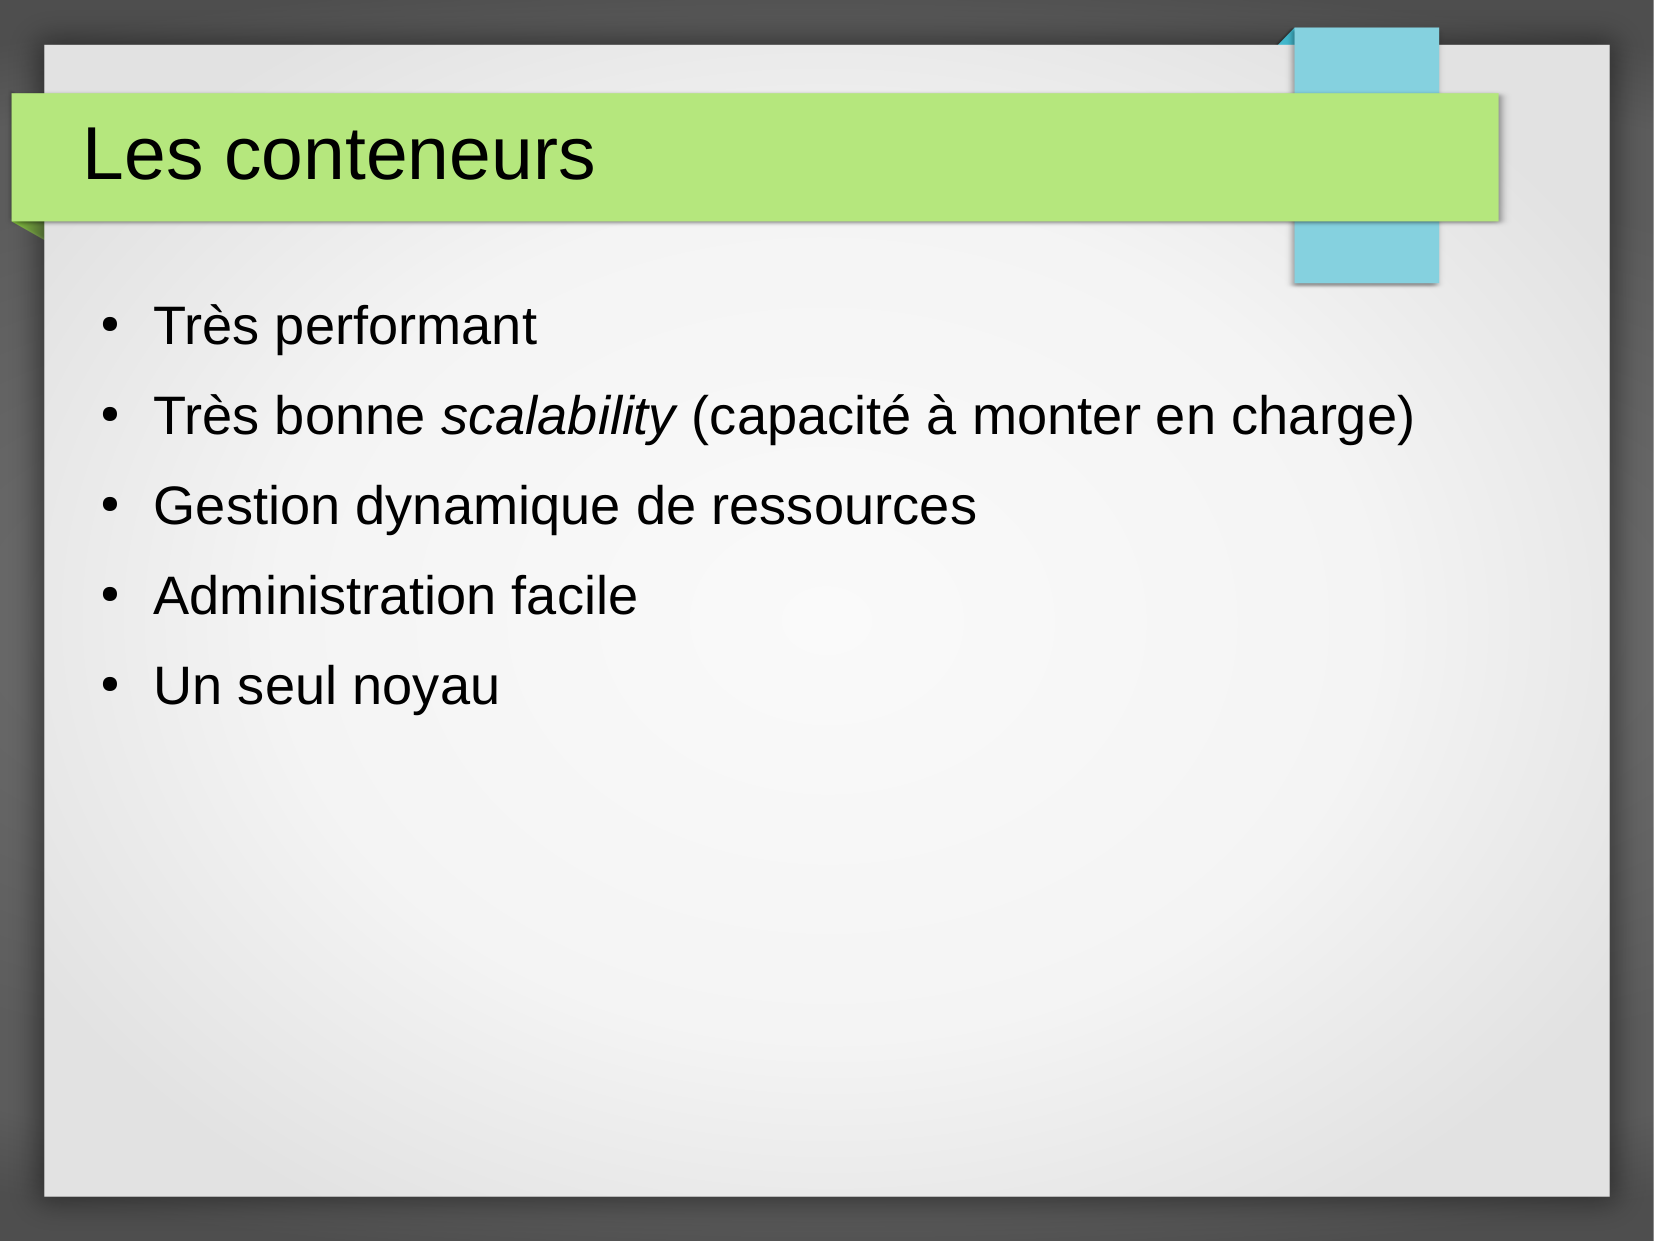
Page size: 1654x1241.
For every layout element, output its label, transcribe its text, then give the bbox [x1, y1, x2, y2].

picture [0, 0, 1654, 1241]
list Très performant Très bonne scalability (capacité à monter en charge) Gestion dynamique de ressources Administration facile Un seul noyau [82, 295, 1571, 1015]
title Les conteneurs [82, 94, 1264, 213]
